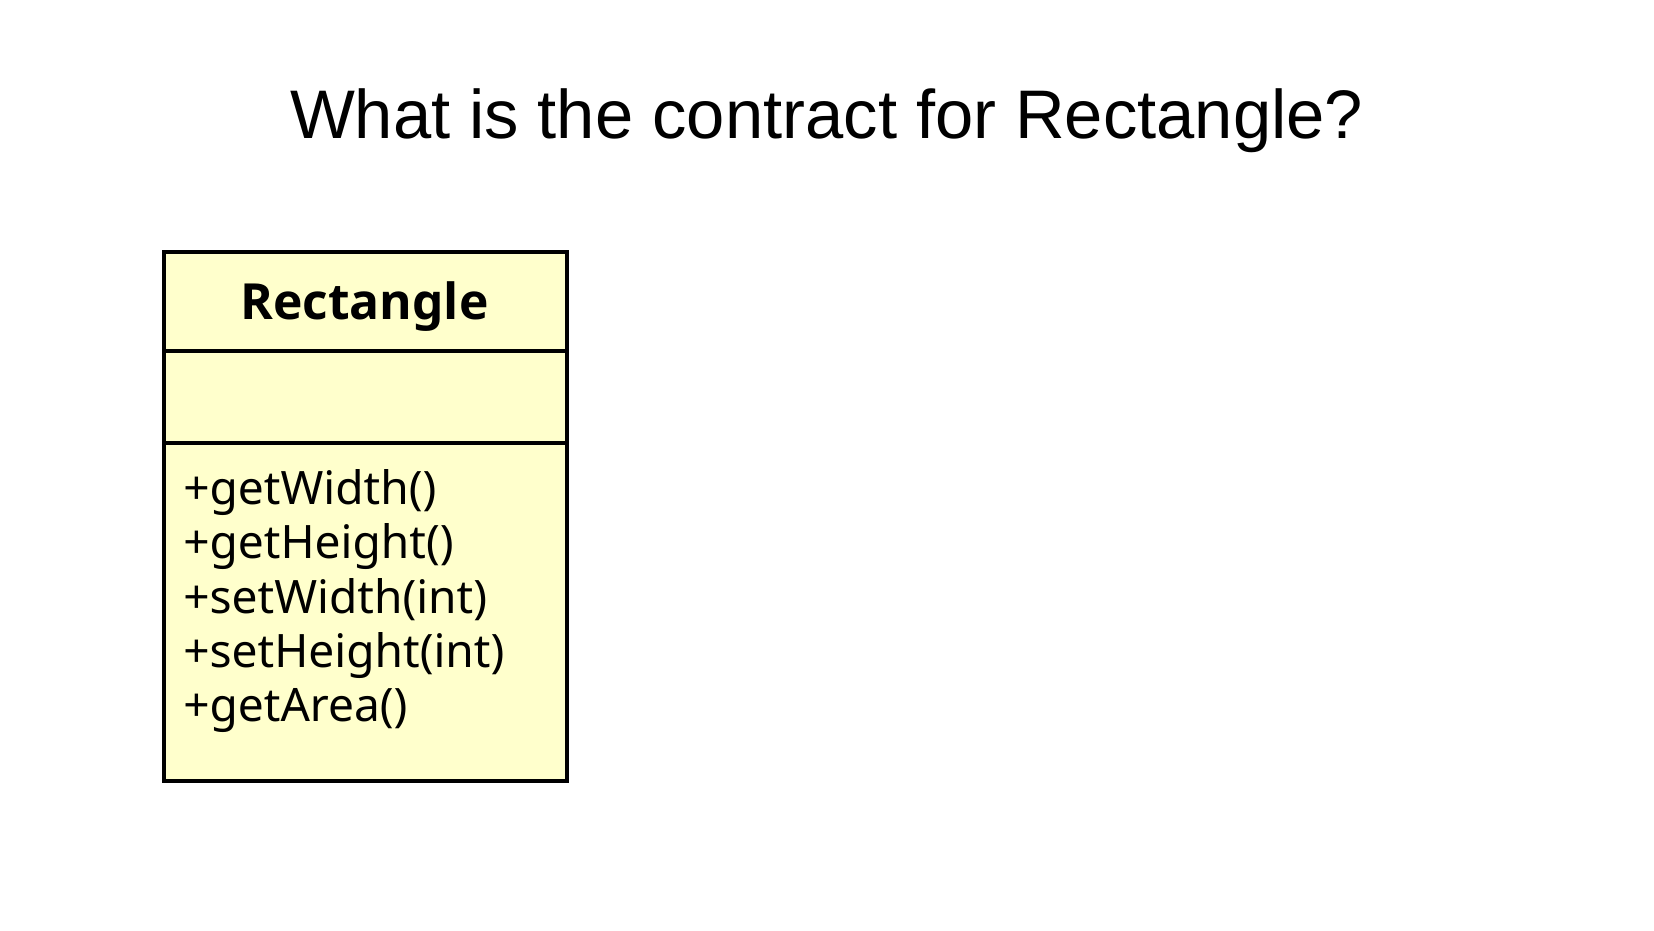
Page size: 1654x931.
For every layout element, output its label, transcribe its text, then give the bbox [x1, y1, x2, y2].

title What is the contract for Rectangle? [82, 37, 1571, 193]
picture [100, 192, 627, 841]
